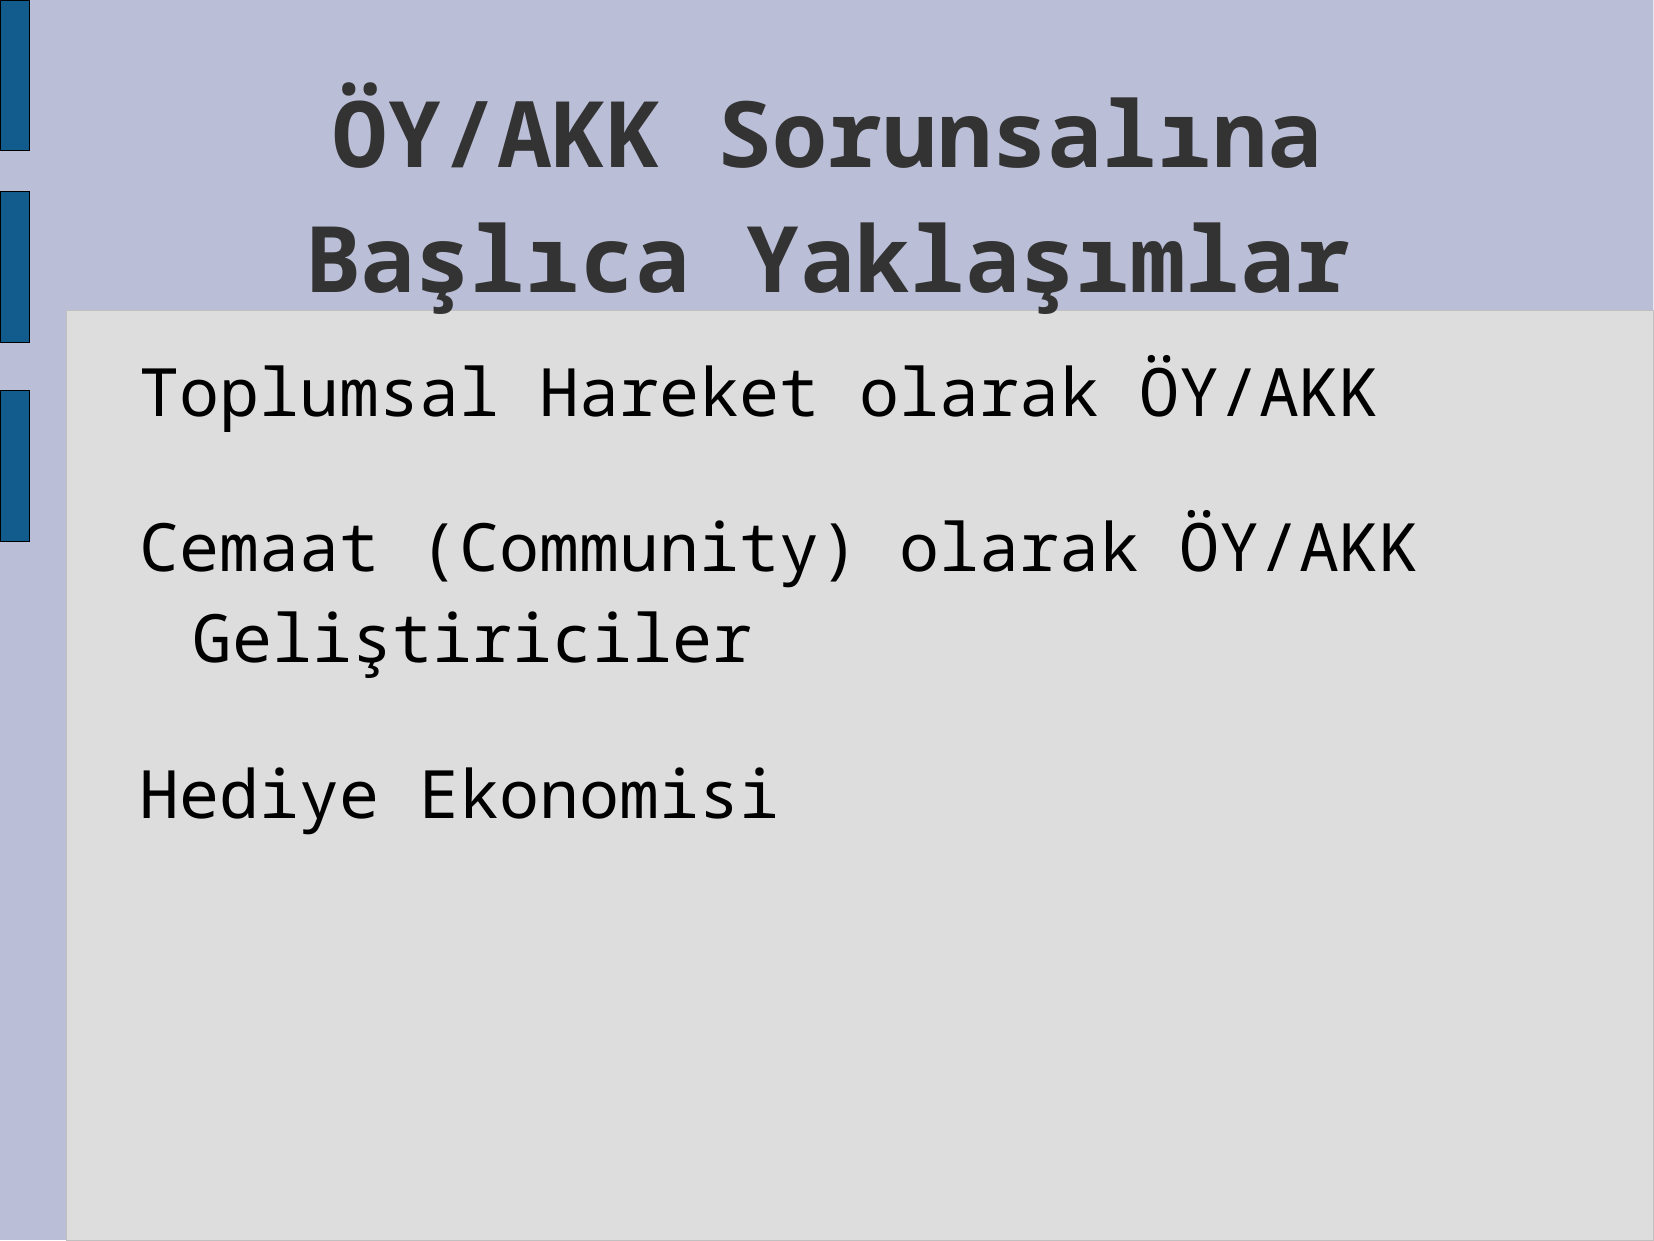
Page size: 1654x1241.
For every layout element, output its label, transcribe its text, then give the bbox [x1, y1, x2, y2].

list Toplumsal Hareket olarak ÖY/AKK Cemaat (Community) olarak ÖY/AKK Geliştiriciler Hediye Ekonomisi [121, 344, 1534, 1127]
title ÖY/AKK Sorunsalına Başlıca Yaklaşımlar [121, 88, 1534, 301]
